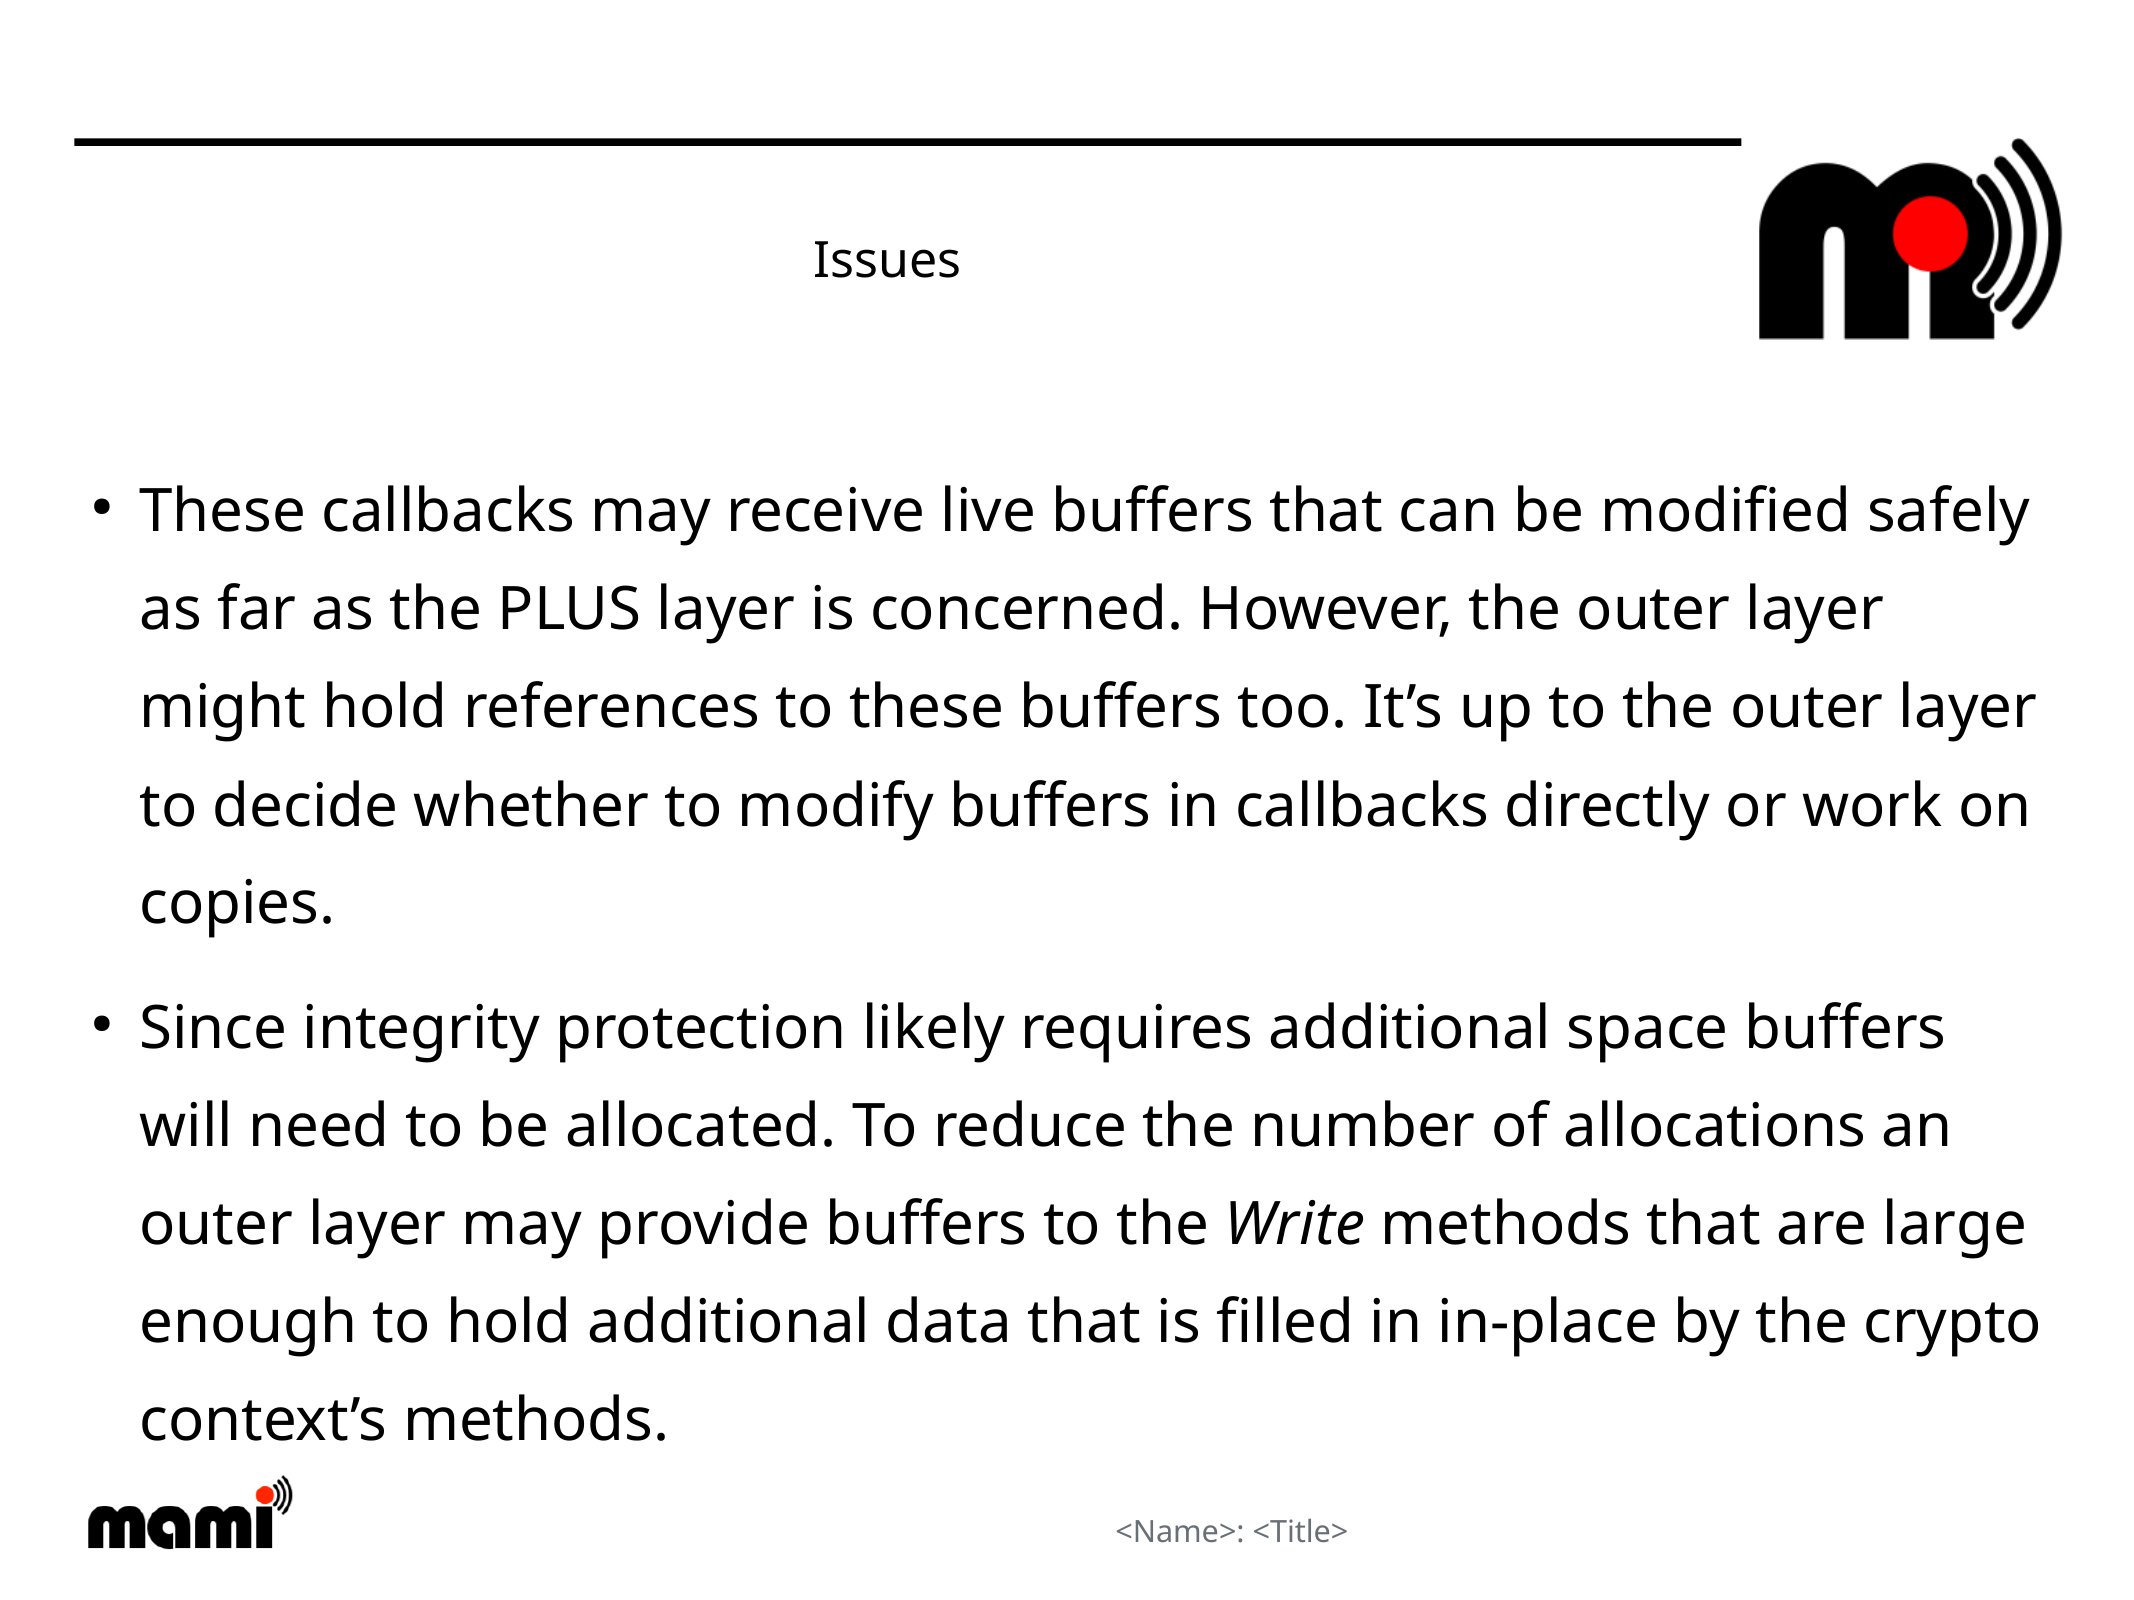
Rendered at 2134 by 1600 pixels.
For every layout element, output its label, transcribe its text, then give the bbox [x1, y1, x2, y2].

title Issues [75, 144, 1700, 372]
picture [86, 1473, 294, 1552]
list These callbacks may receive live buffers that can be modified safely as far as the PLUS layer is concerned. However, the outer layer might hold references to these buffers too. It’s up to the outer layer to decide whether to modify buffers in callbacks directly or work on copies. Since integrity protection likely requires additional space buffers will need to be allocated. To reduce the number of allocations an outer layer may provide buffers to the Write methods that are large enough to hold additional data that is filled in in-place by the crypto context’s methods. [75, 451, 2053, 1462]
picture [1758, 138, 2065, 340]
